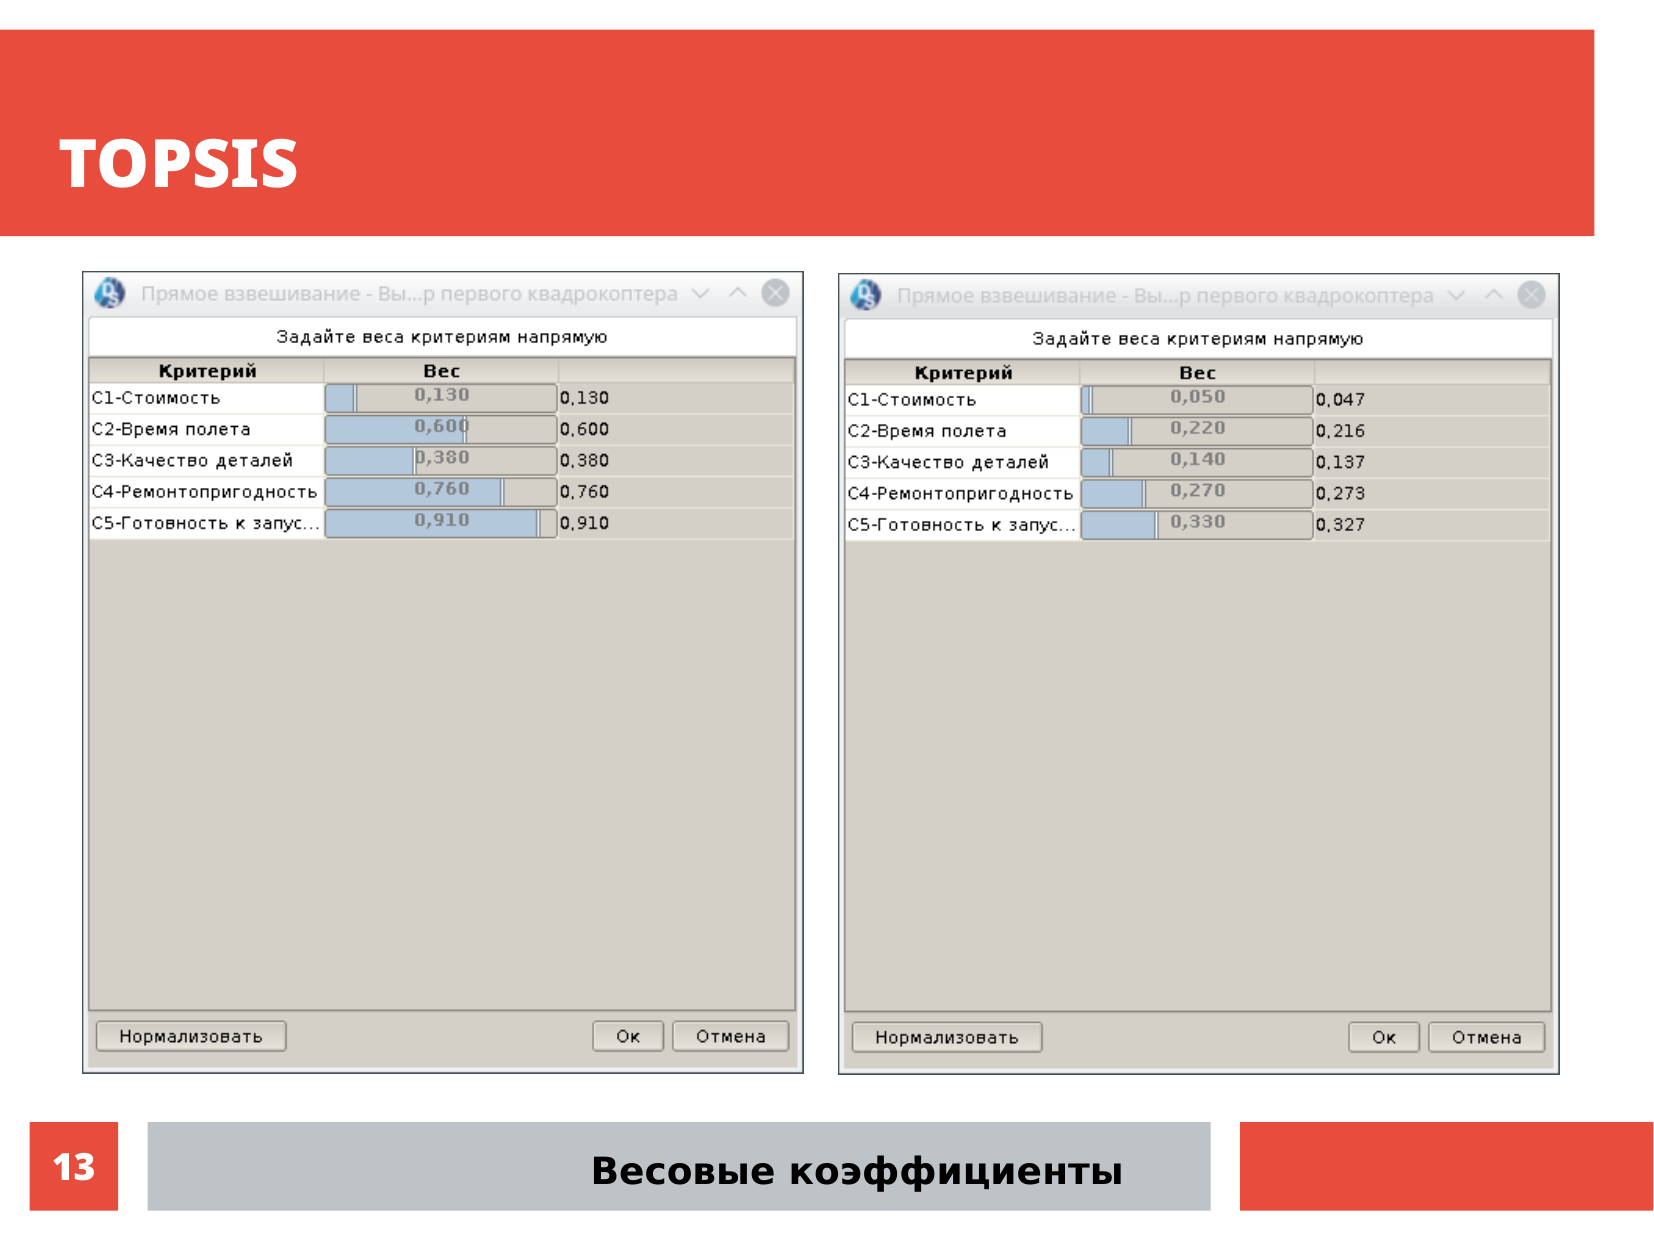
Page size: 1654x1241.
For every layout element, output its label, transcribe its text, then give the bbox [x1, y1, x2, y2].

picture [838, 273, 1560, 1075]
title Весовые коэффициенты [590, 1122, 1170, 1193]
picture [82, 271, 804, 1074]
title TOPSIS [59, 59, 1595, 207]
